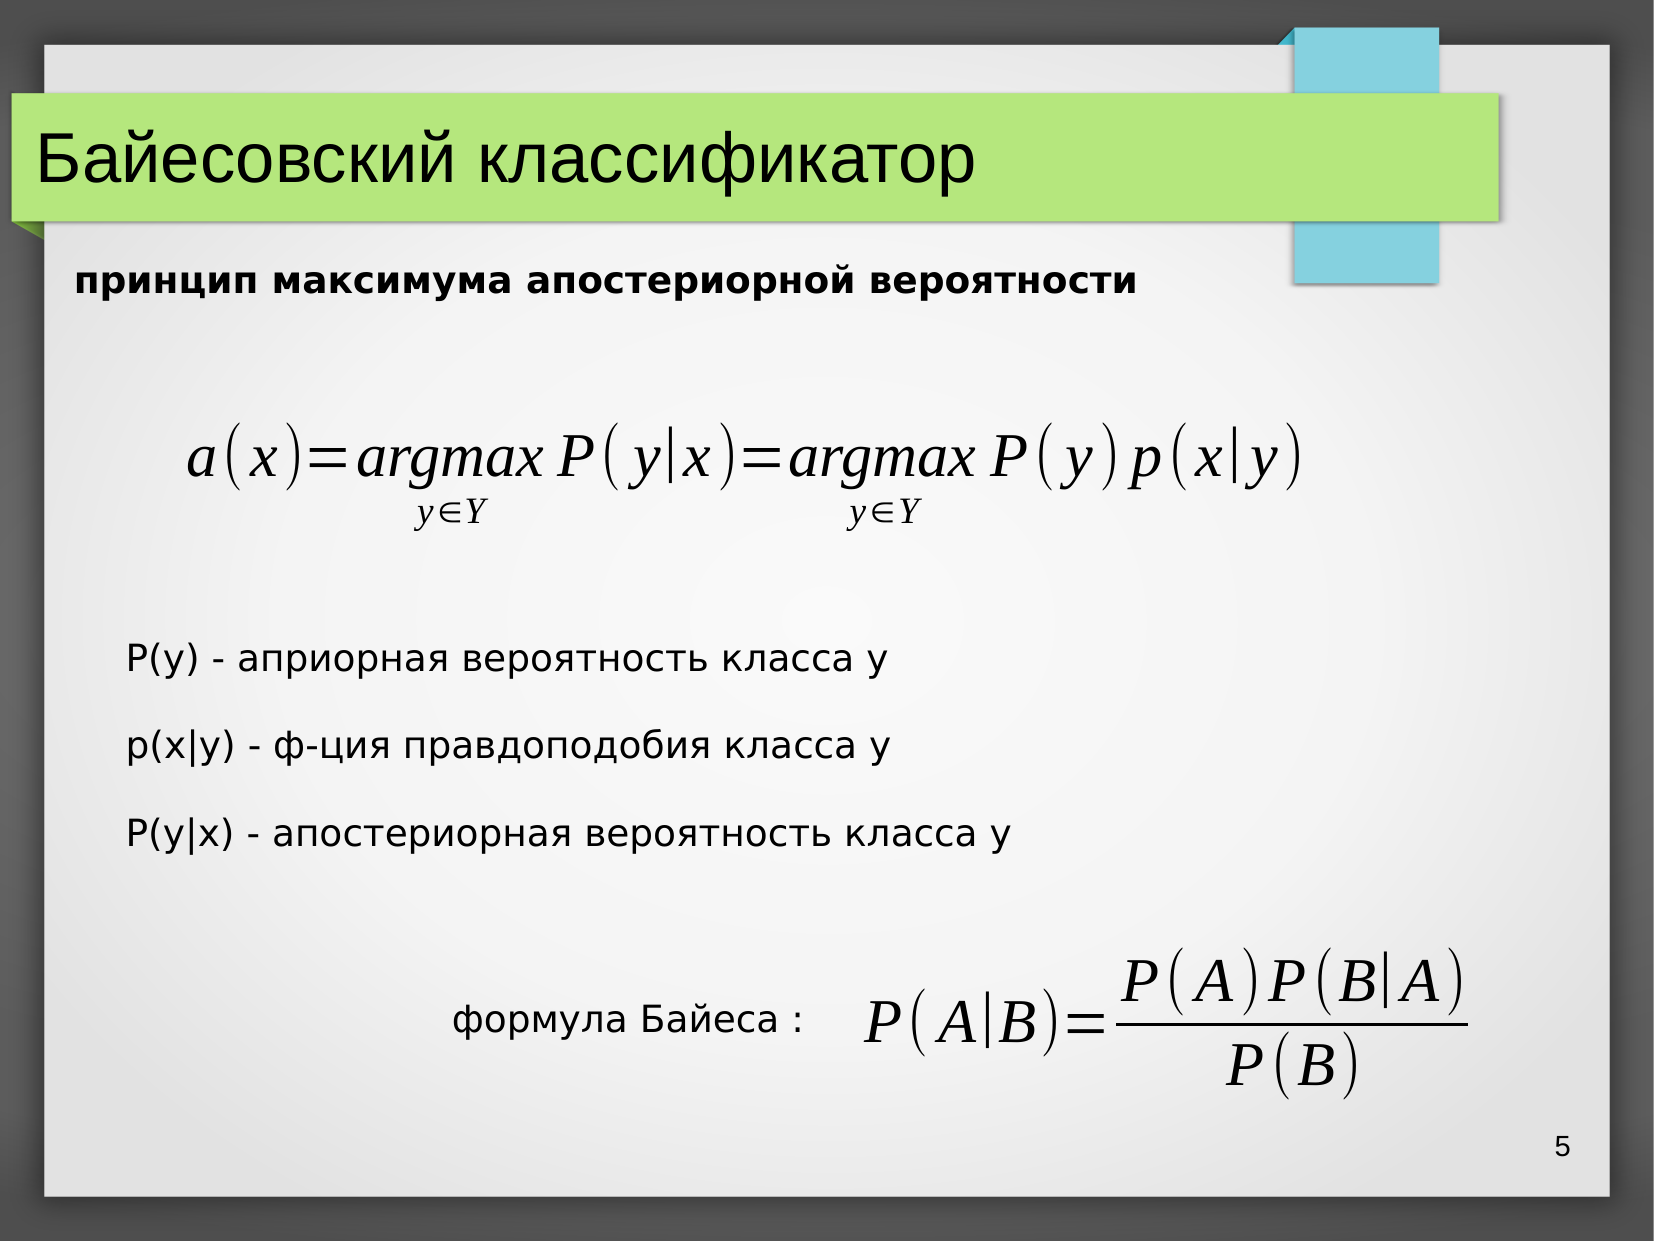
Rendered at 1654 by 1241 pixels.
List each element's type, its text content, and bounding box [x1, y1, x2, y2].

picture [0, 0, 1654, 1241]
chart [179, 419, 1312, 532]
text_box принцип максимума апостериорной вероятности [59, 251, 1583, 331]
text_box формула Байеса : [437, 990, 839, 1087]
title Байесовский классификатор [35, 118, 1489, 199]
chart [855, 944, 1477, 1104]
text_box P(y) - априорная вероятность класса y p(x|y) - ф-ция правдоподобия класса y P(y|x) - апостериорная вероятность класса y [110, 629, 1028, 863]
